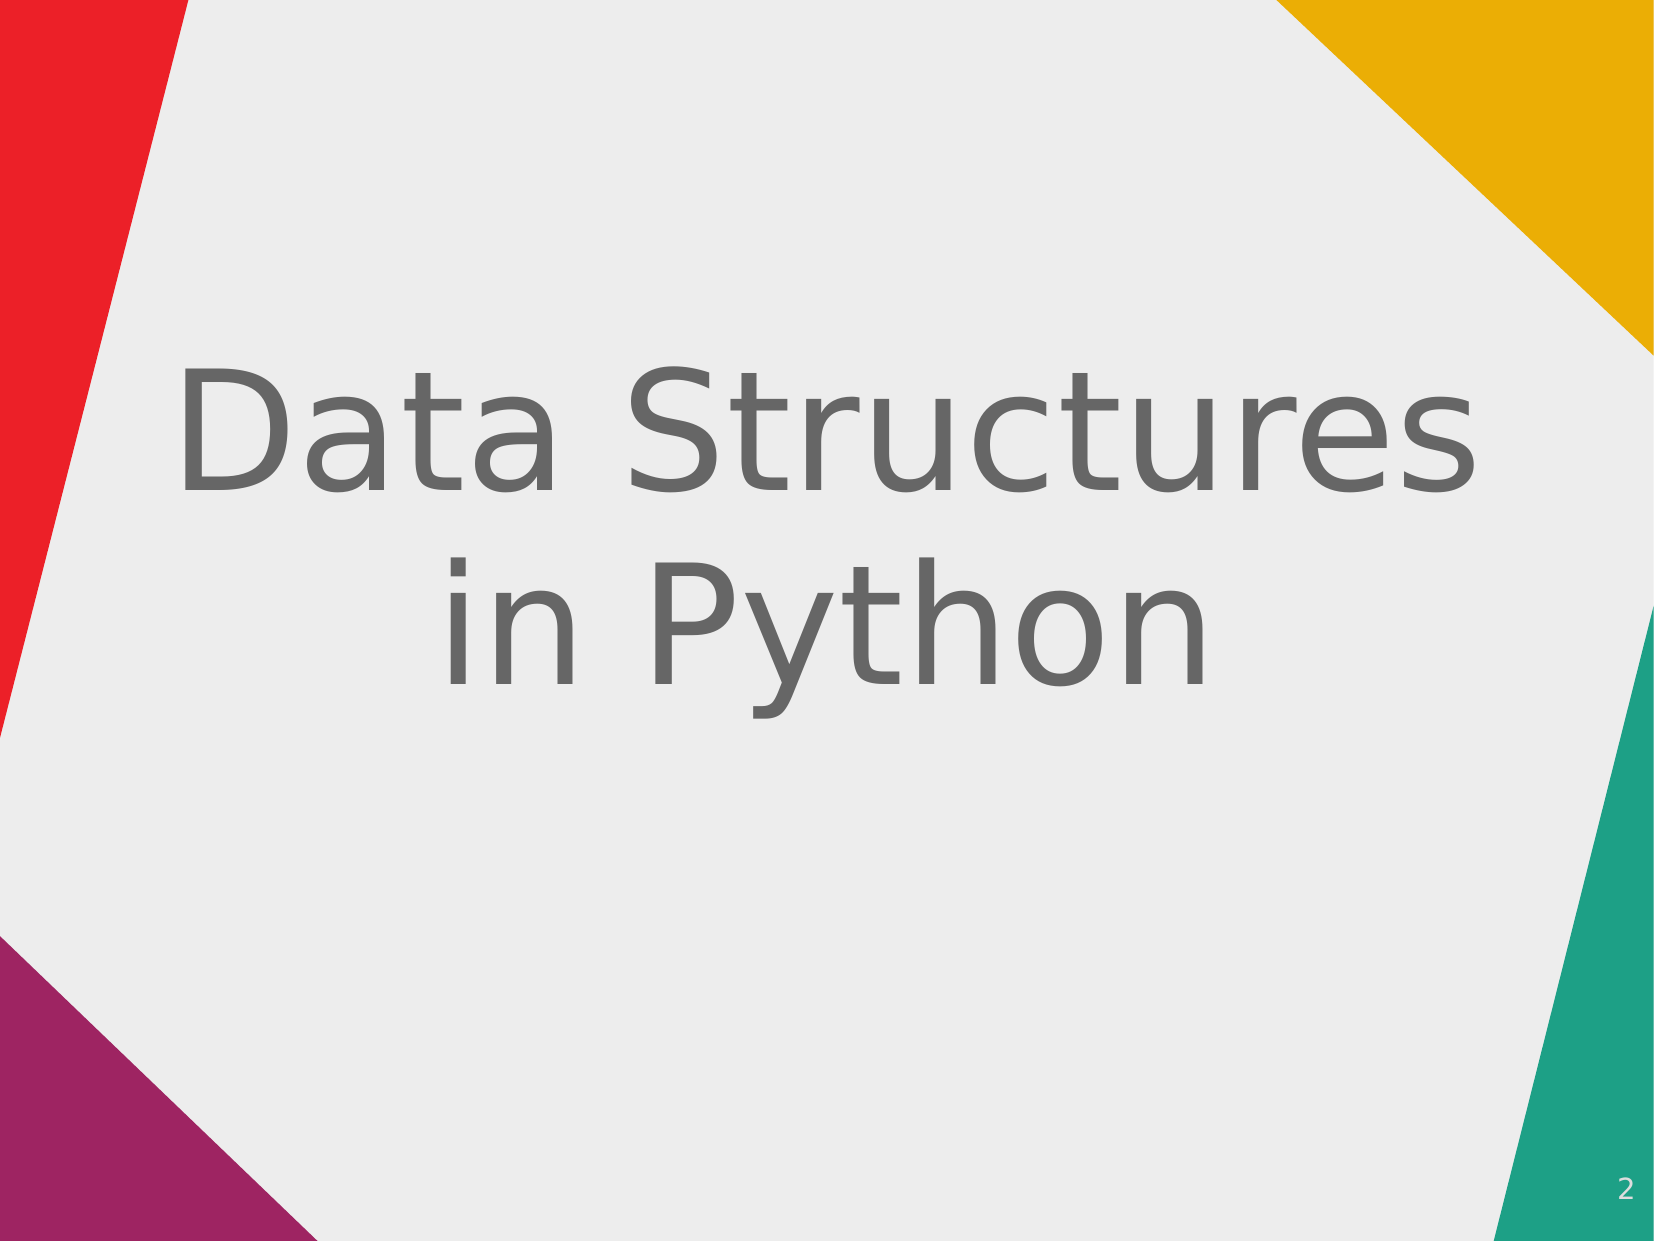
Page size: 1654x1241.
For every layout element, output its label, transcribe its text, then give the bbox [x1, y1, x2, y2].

subtitle Data Structures in Python [114, 73, 1539, 986]
